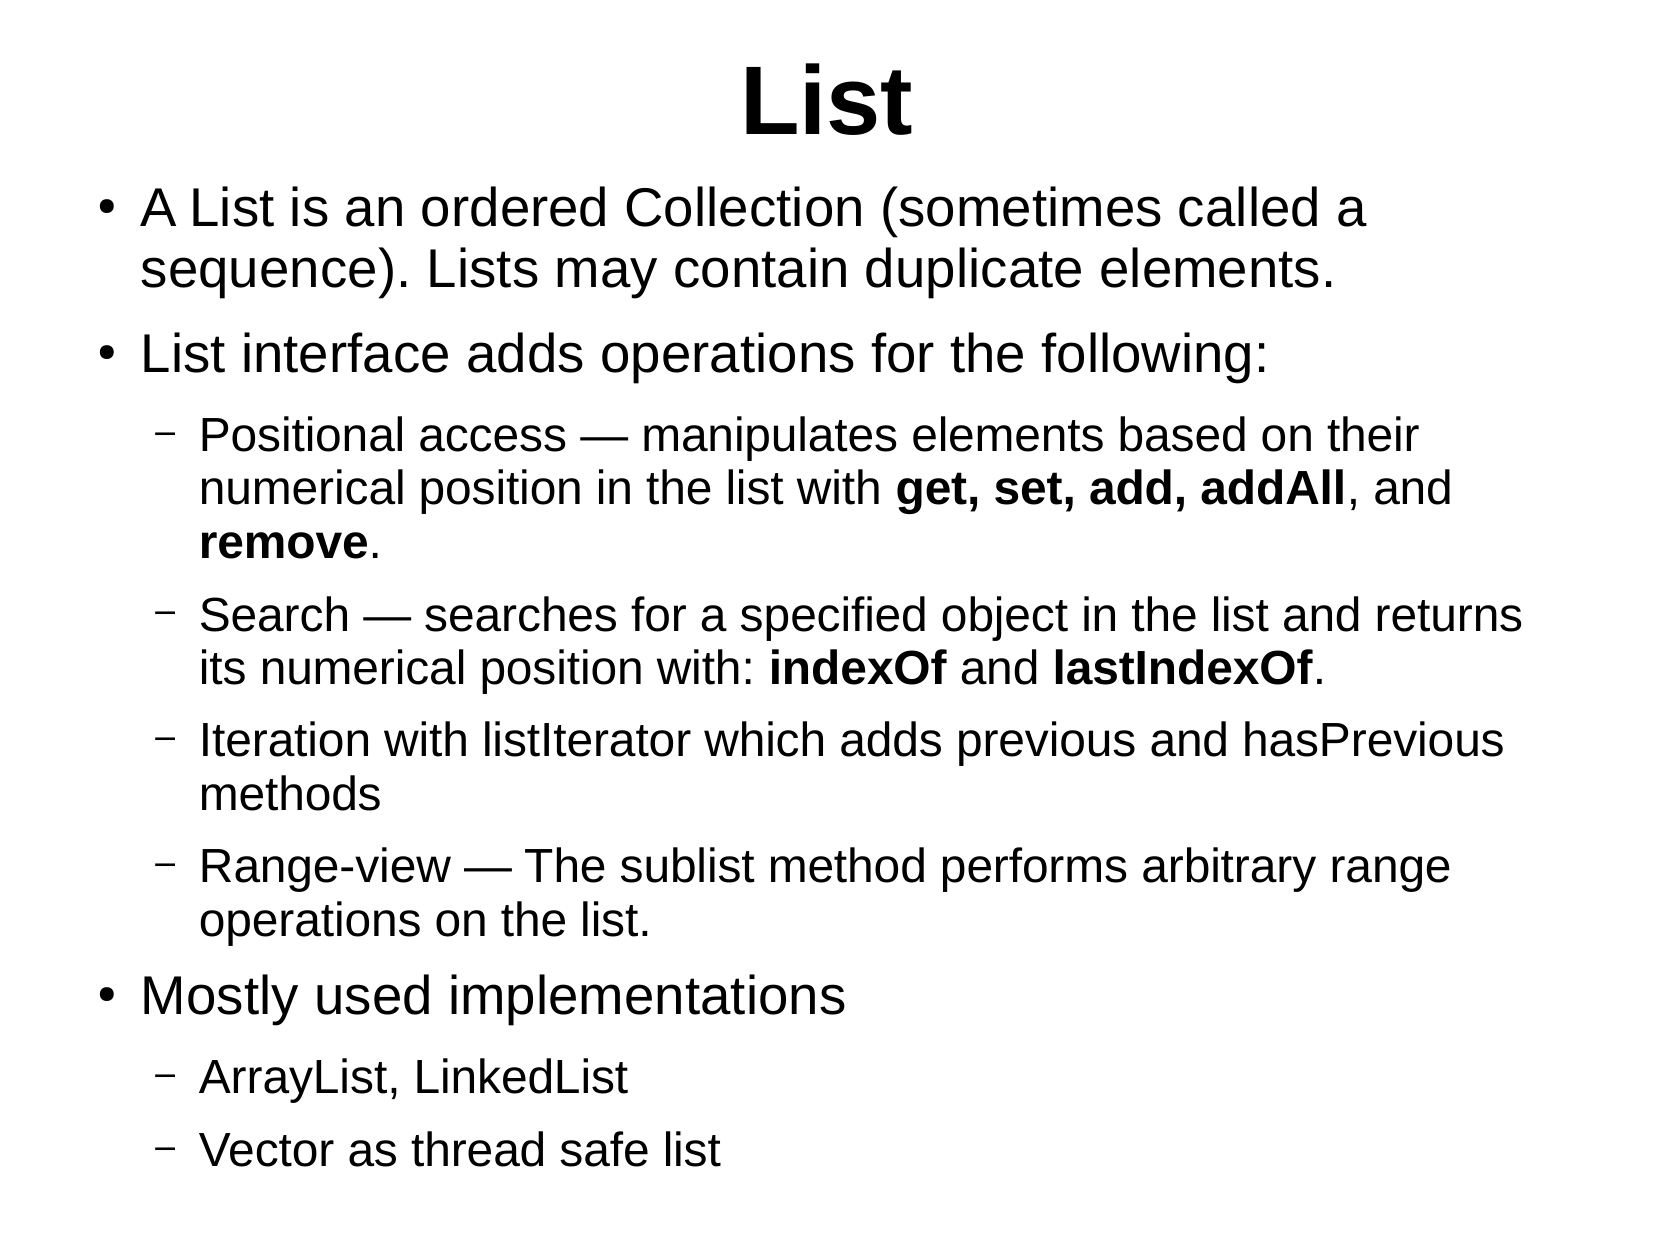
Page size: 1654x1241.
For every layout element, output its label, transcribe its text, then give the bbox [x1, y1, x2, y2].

title List [82, 35, 1571, 166]
list A List is an ordered Collection (sometimes called a sequence). Lists may contain duplicate elements. List interface adds operations for the following: Positional access — manipulates elements based on their numerical position in the list with get, set, add, addAll, and remove. Search — searches for a specified object in the list and returns its numerical position with: indexOf and lastIndexOf. Iteration with listIterator which adds previous and hasPrevious methods Range-view — The sublist method performs arbitrary range operations on the list. Mostly used implementations ArrayList, LinkedList Vector as thread safe list [82, 177, 1538, 1186]
